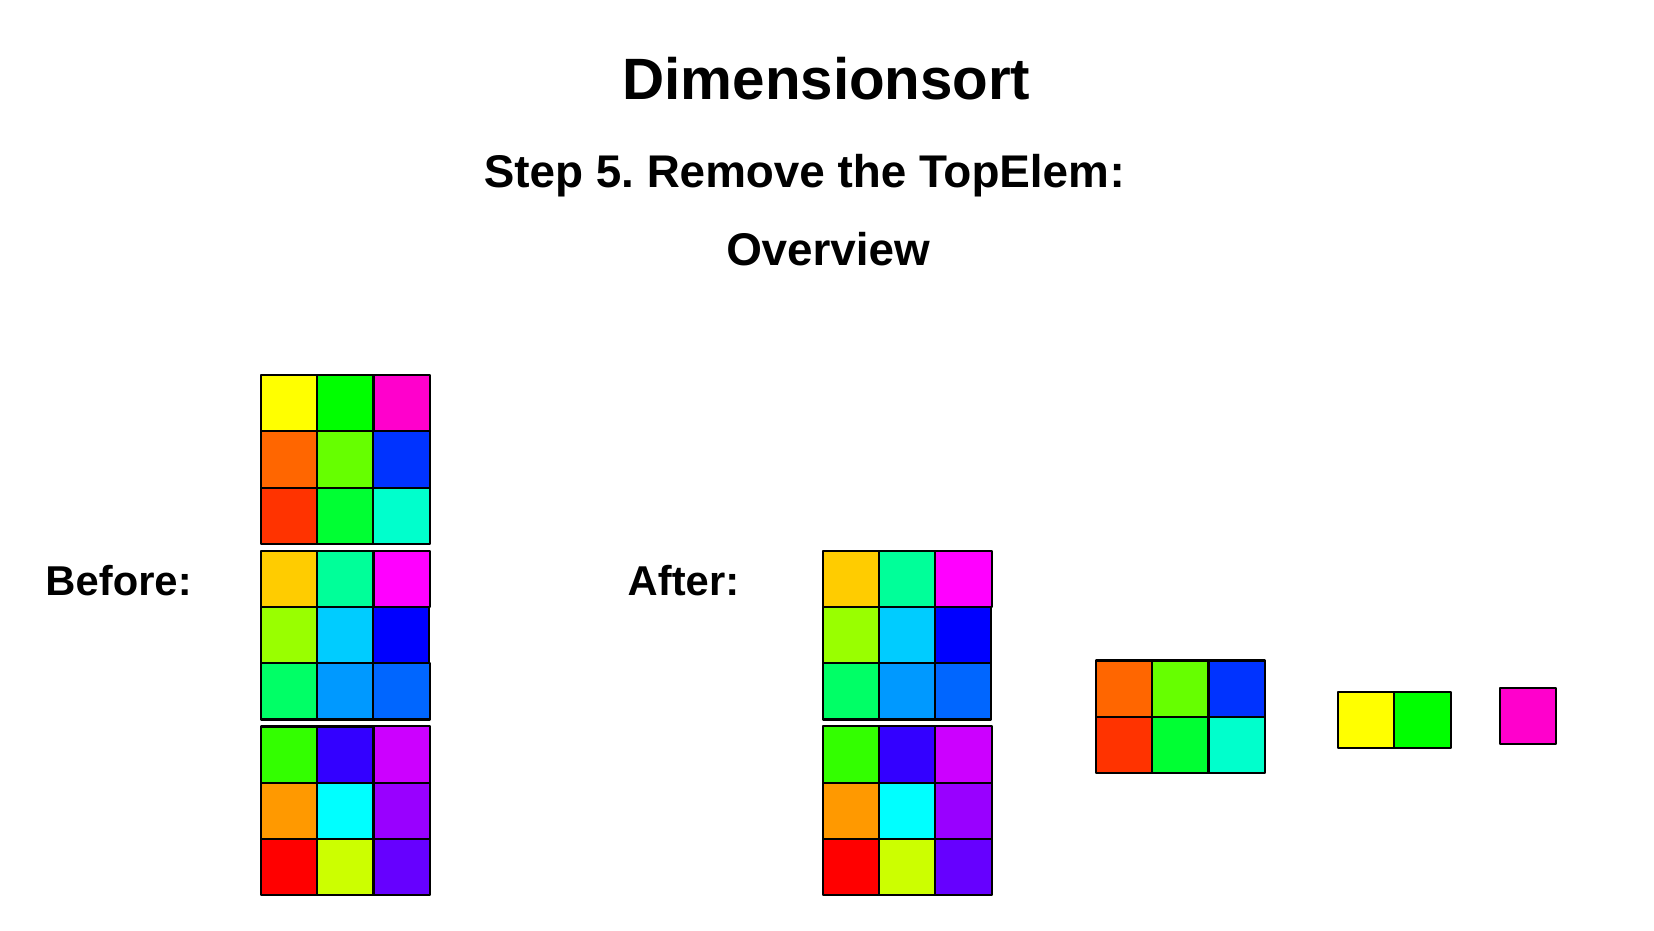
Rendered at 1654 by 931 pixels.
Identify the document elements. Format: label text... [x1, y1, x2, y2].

text_box [822, 550, 992, 720]
text_box [1500, 687, 1557, 745]
text_box [260, 550, 430, 720]
text_box [261, 375, 430, 544]
text_box [261, 726, 430, 896]
text_box [1096, 660, 1265, 773]
title Dimensionsort [82, 2, 1571, 158]
subtitle Before: [0, 525, 263, 638]
text_box Step 5. Remove the TopElem: [469, 138, 1364, 257]
text_box Overview [305, 216, 1351, 488]
text_box [1338, 691, 1451, 749]
text_box After: [539, 525, 828, 638]
text_box [822, 726, 992, 896]
